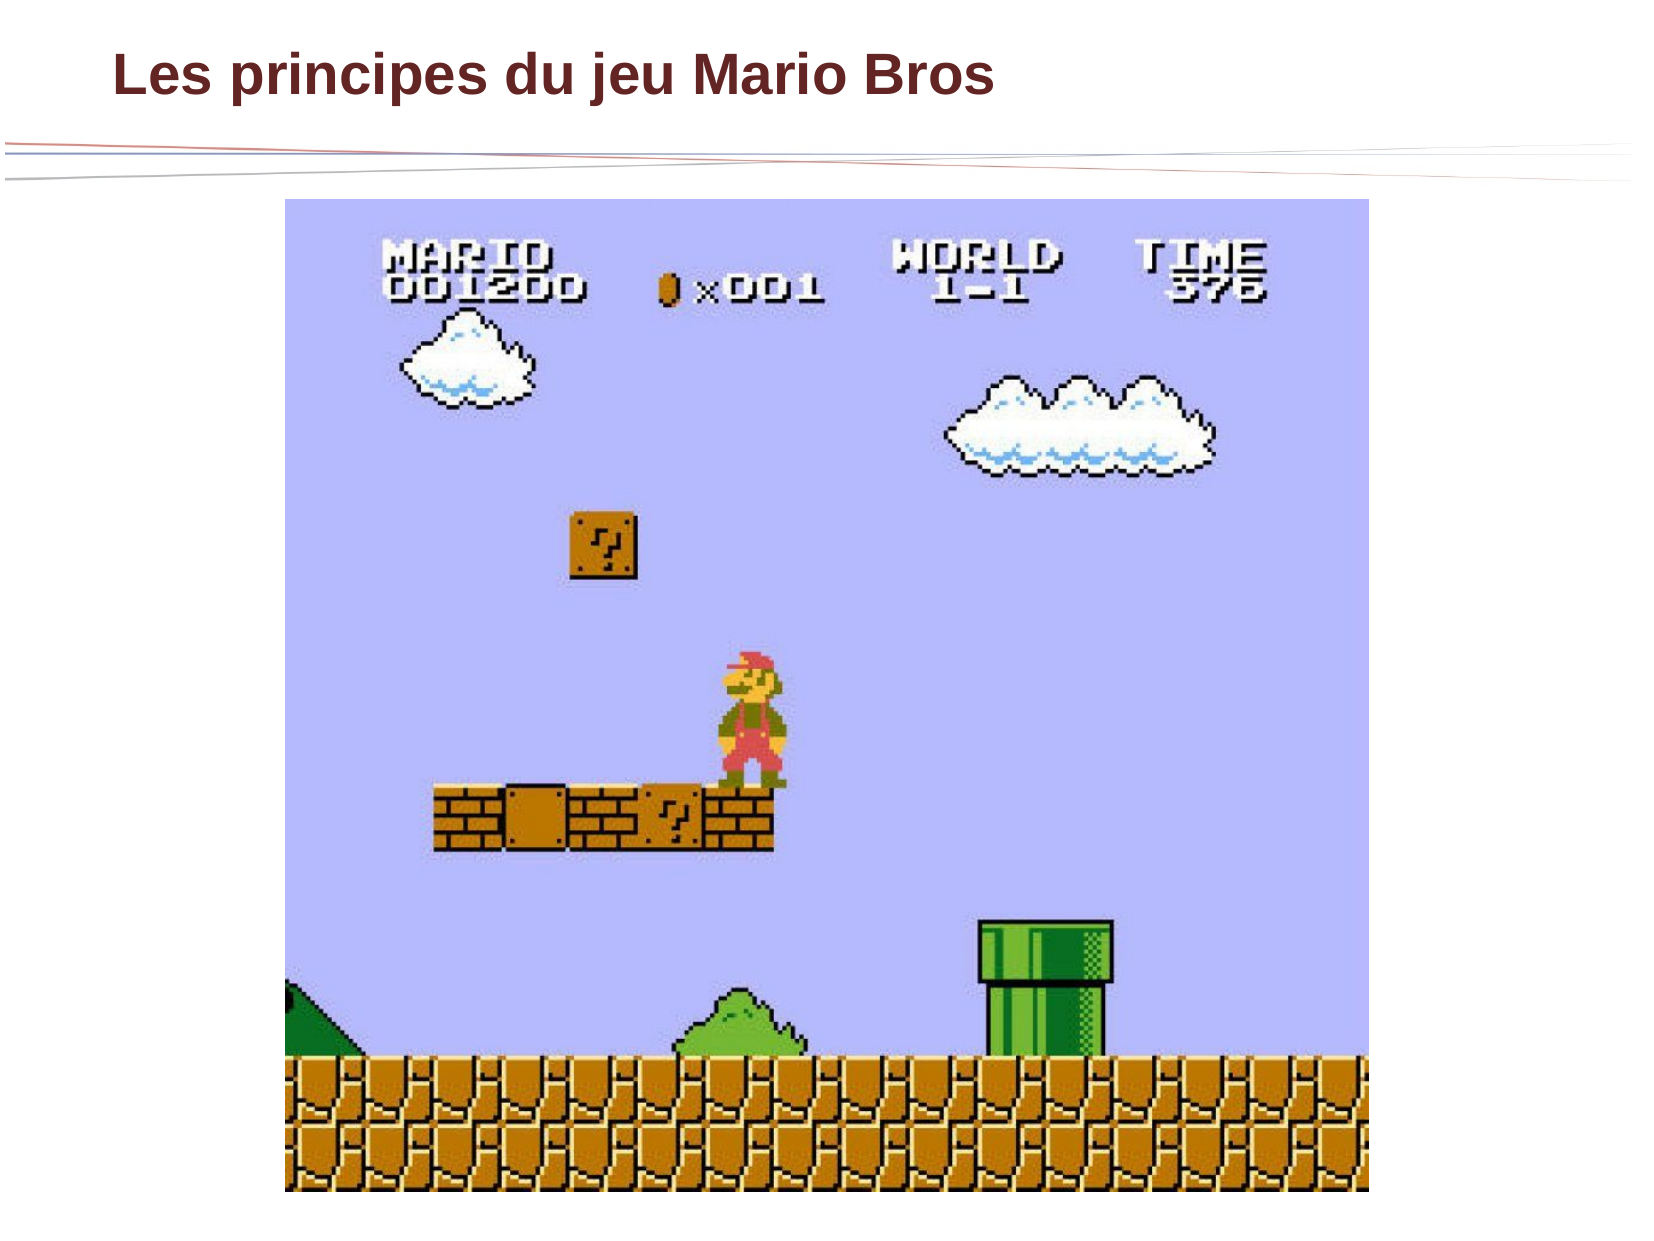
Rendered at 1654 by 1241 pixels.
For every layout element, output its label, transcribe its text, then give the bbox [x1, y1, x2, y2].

picture [5, 133, 1631, 1192]
title Les principes du jeu Mario Bros [0, 11, 1111, 130]
